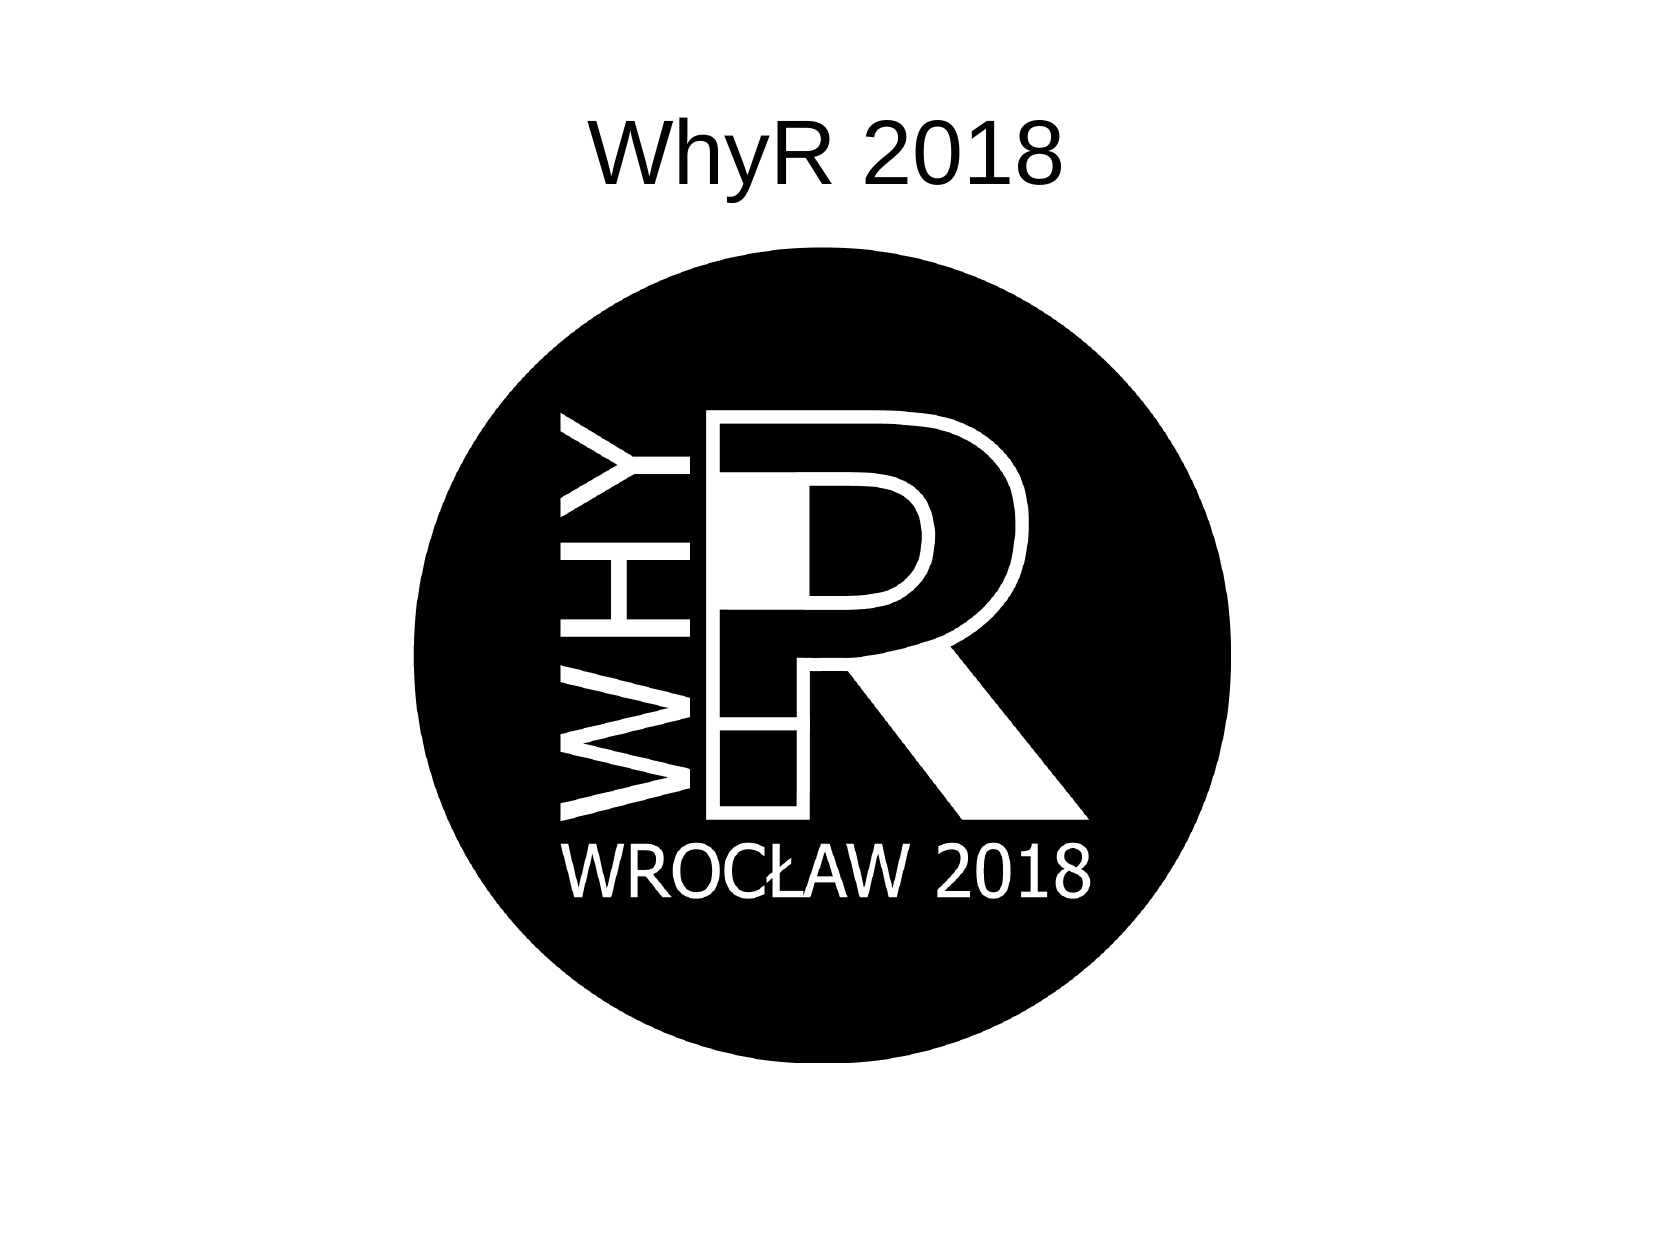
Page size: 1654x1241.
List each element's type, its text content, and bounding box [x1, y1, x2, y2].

title WhyR 2018 [82, 49, 1571, 257]
picture [413, 246, 1231, 1063]
